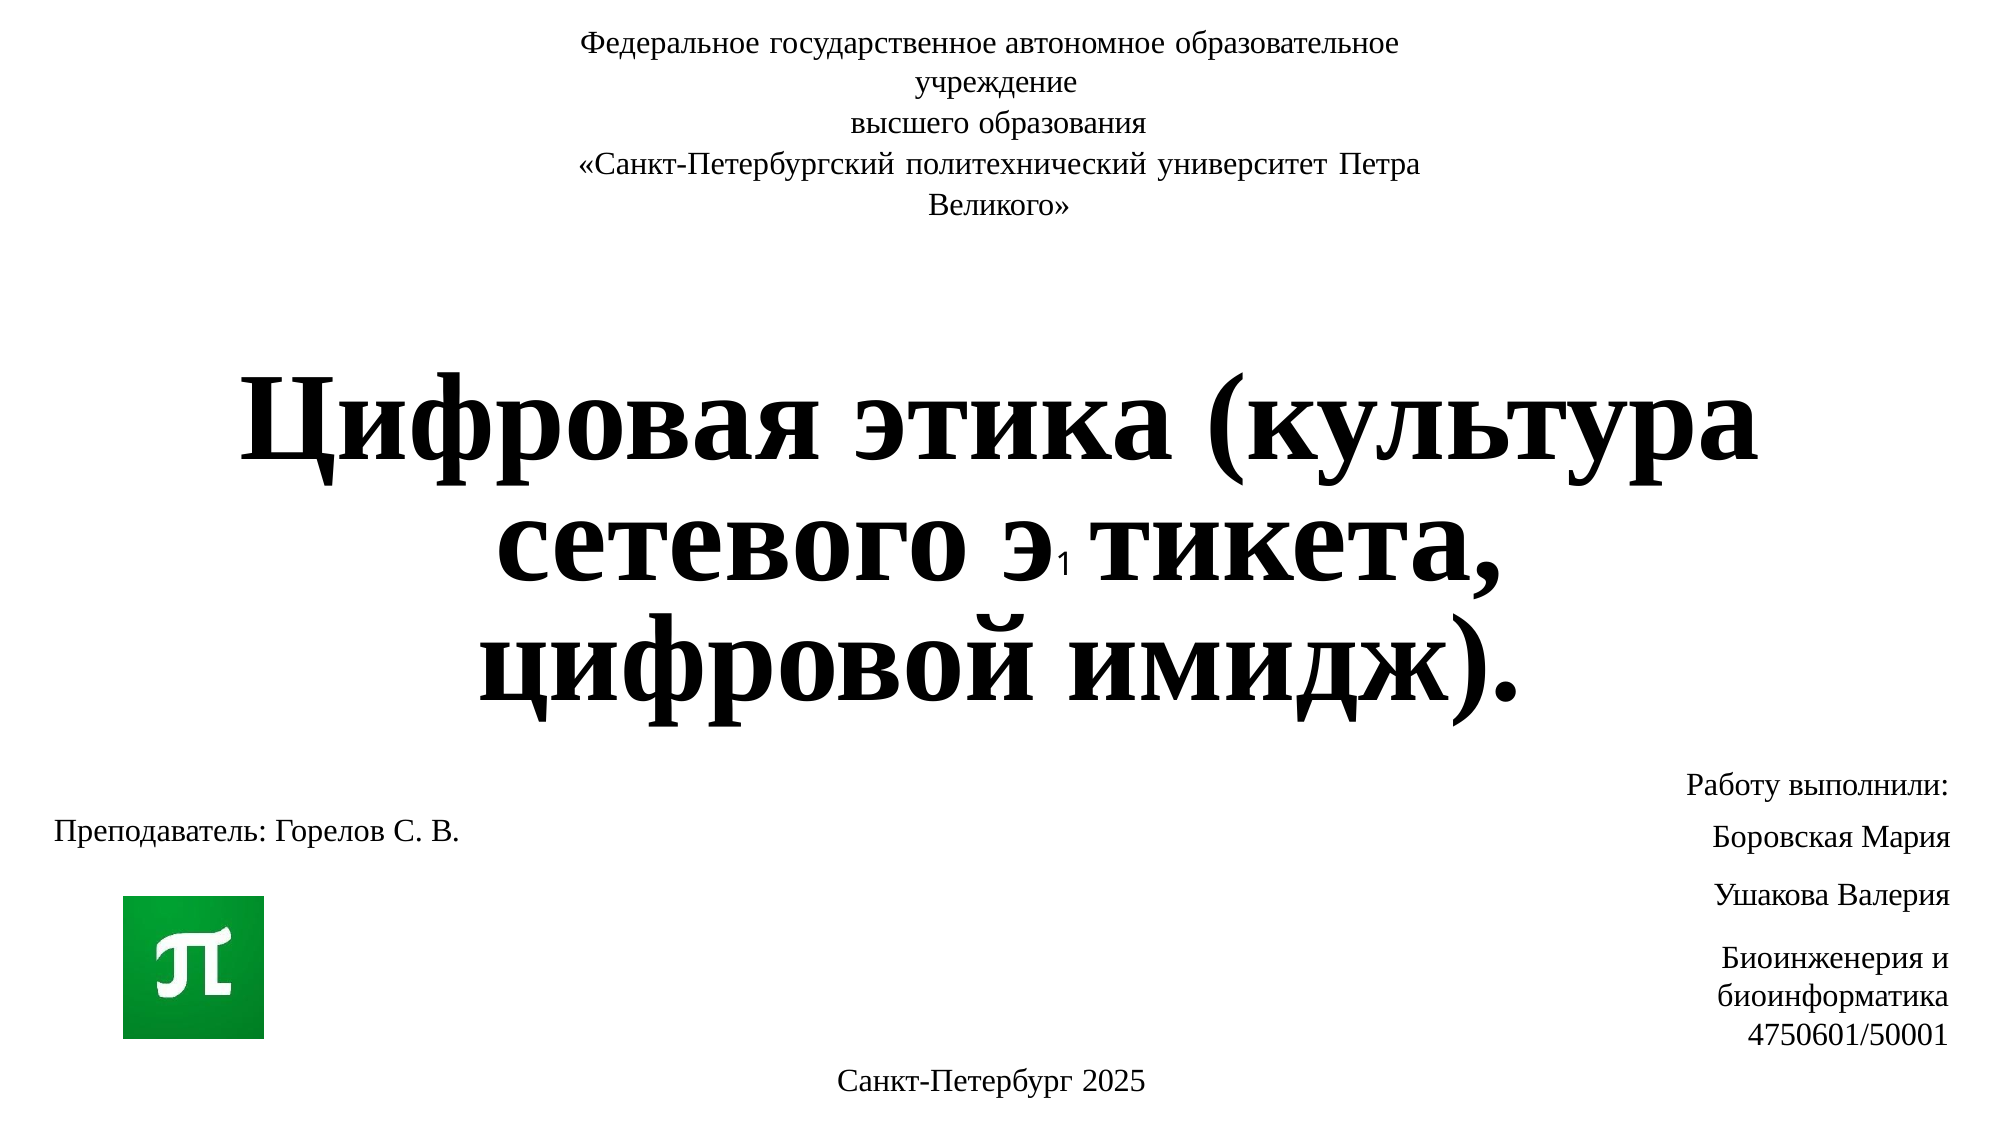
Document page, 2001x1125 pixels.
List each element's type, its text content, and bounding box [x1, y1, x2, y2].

text_box Санкт-Петербург 2025 [834, 1057, 1153, 1099]
title высшего образования «Санкт-Петербургский политехнический университет Петра Великого» [570, 98, 1427, 282]
text_box Боровская Мария Ушакова Валерия Биоинженерия и биоинформатика 4750601/50001 [1255, 803, 1951, 1053]
picture [123, 896, 264, 1040]
text_box Федеральное государственное автономное образовательное учреждение [578, 19, 1420, 98]
text_box Преподаватель: Горелов С. В. [51, 807, 472, 849]
text_box Цифровая этика (культура сетевого э1 тикета, цифровой имидж). Работу выполнили: [211, 333, 1955, 803]
